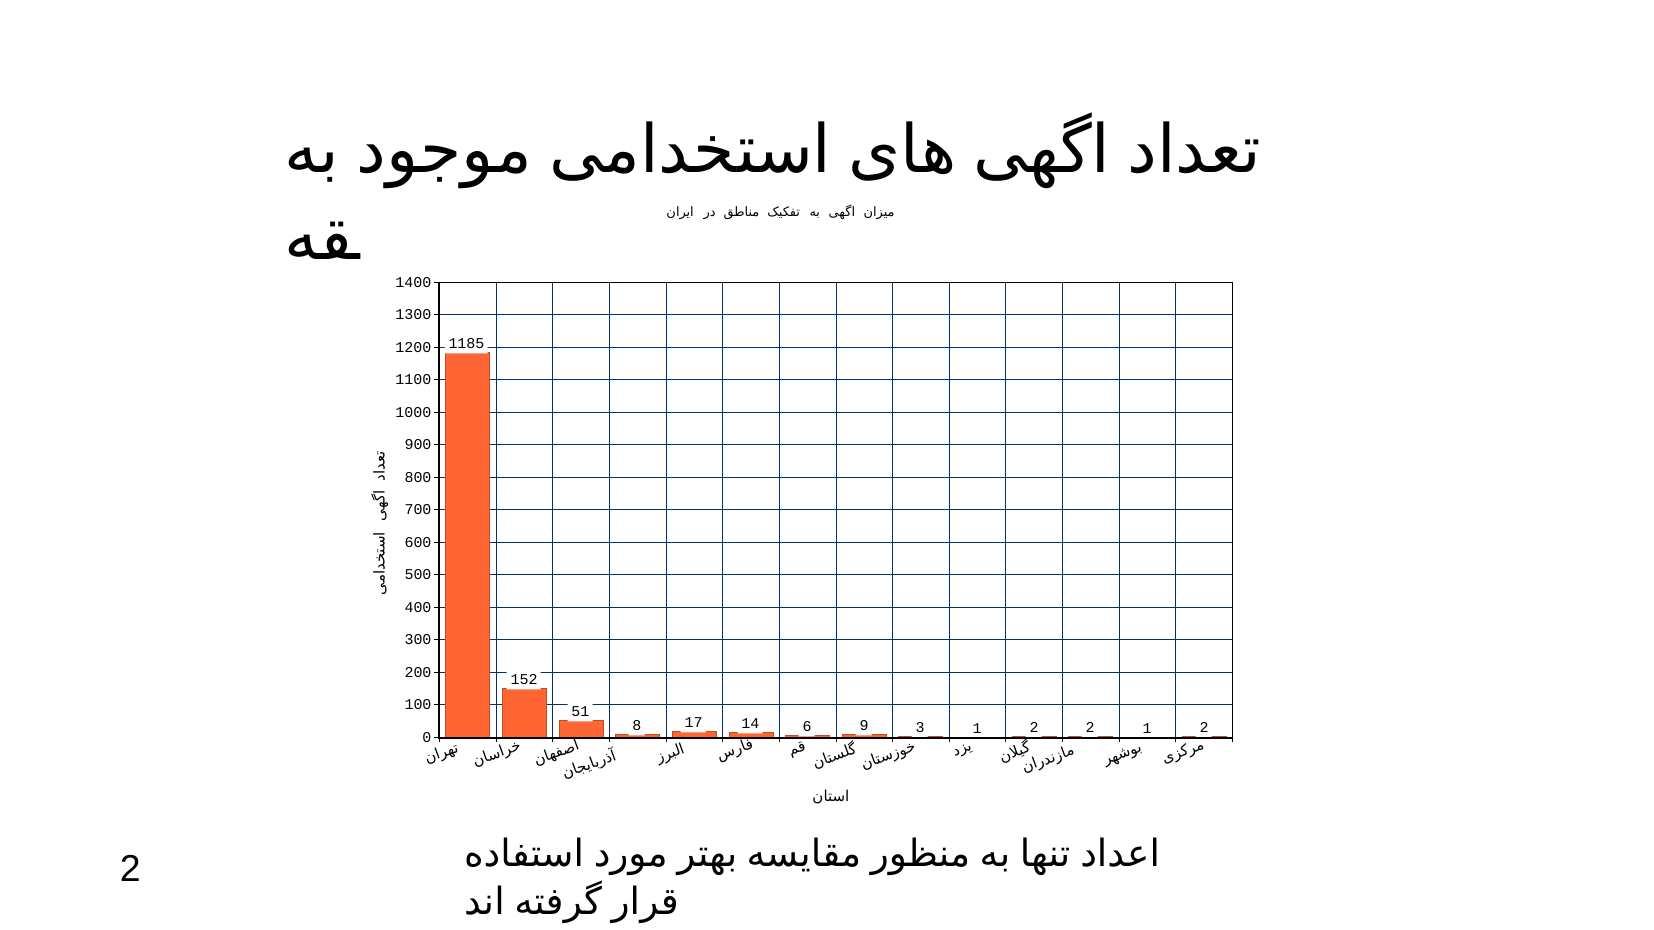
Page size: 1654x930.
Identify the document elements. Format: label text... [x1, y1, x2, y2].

text_box تعداد اگهی های استخدامی موجود به تفکیک منطقه [270, 104, 1366, 253]
text_box 2 [105, 840, 156, 897]
picture [360, 203, 1246, 856]
text_box اعداد تنها به منظور مقایسه بهتر مورد استفاده قرار گرفته اند [449, 825, 1216, 916]
